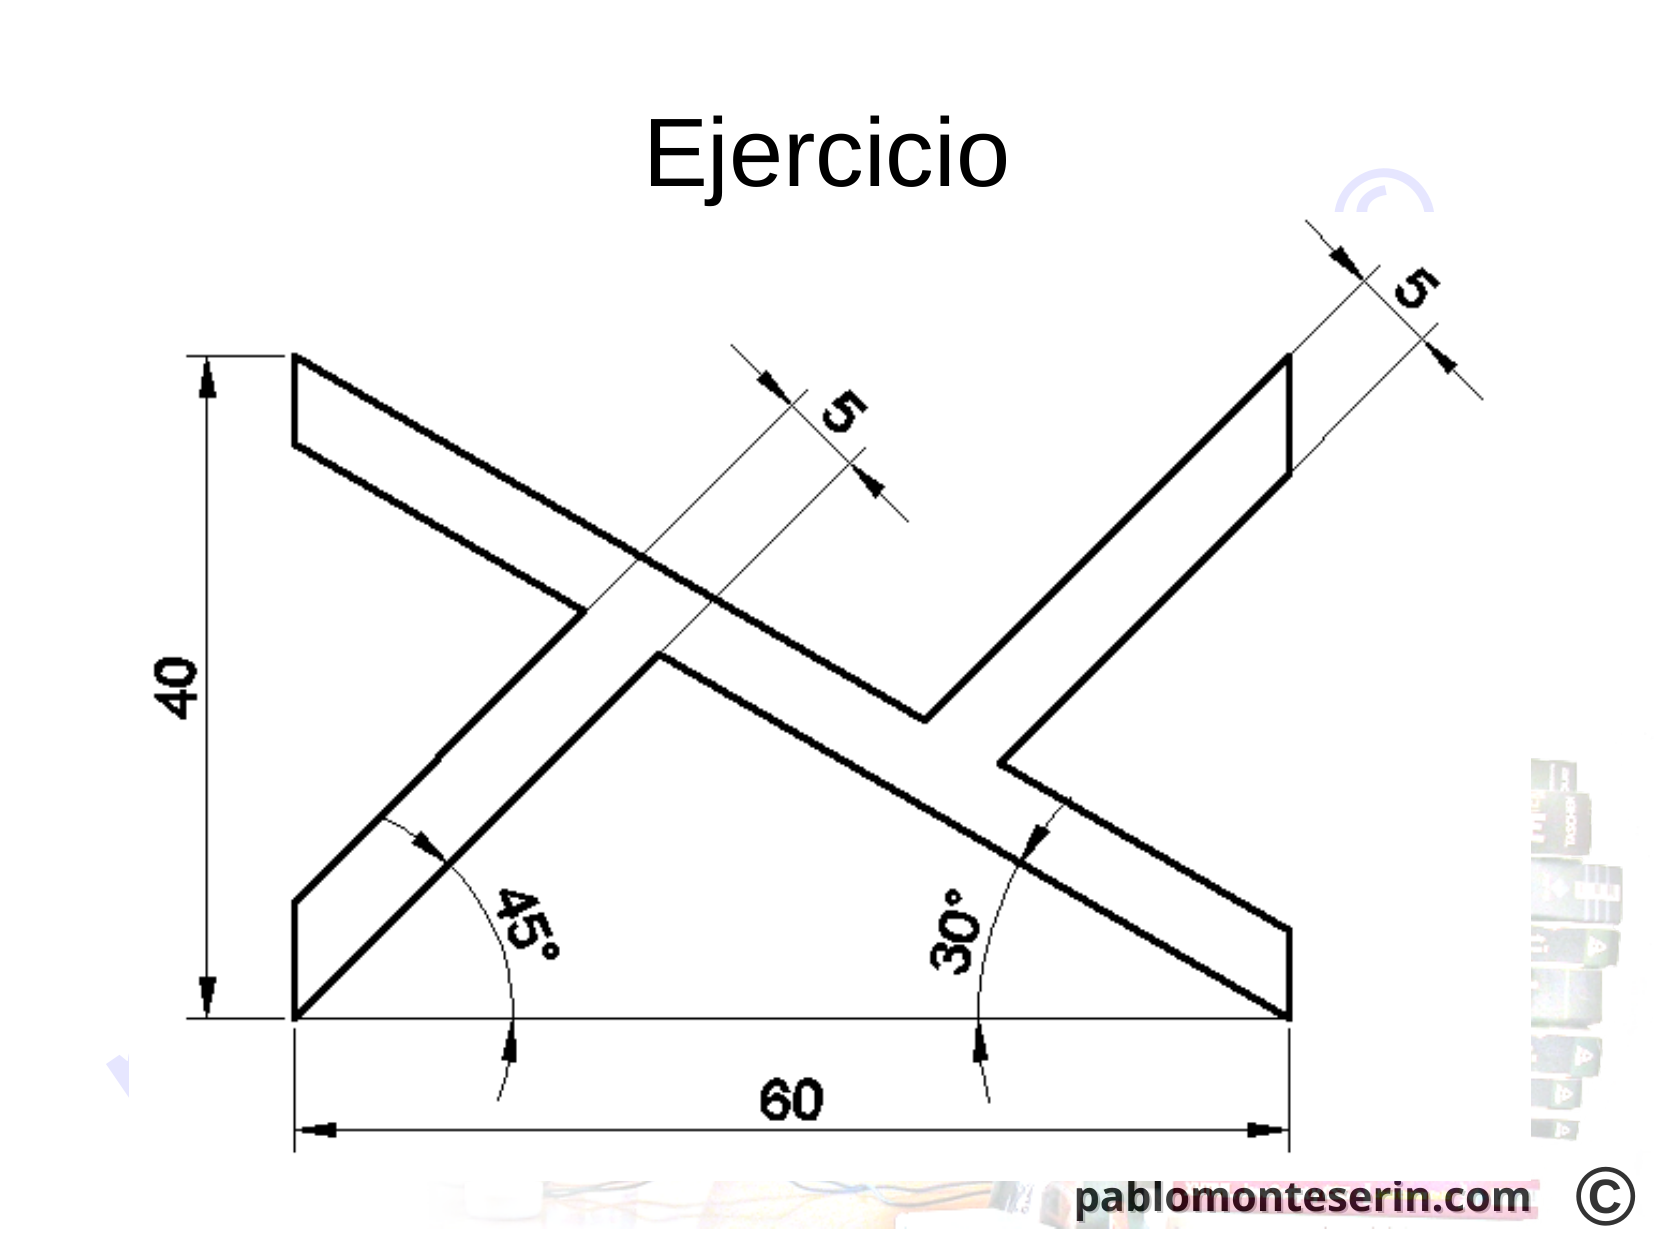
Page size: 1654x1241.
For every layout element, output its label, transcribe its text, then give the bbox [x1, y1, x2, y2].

picture [129, 212, 1654, 1229]
title Ejercicio [82, 49, 1571, 257]
